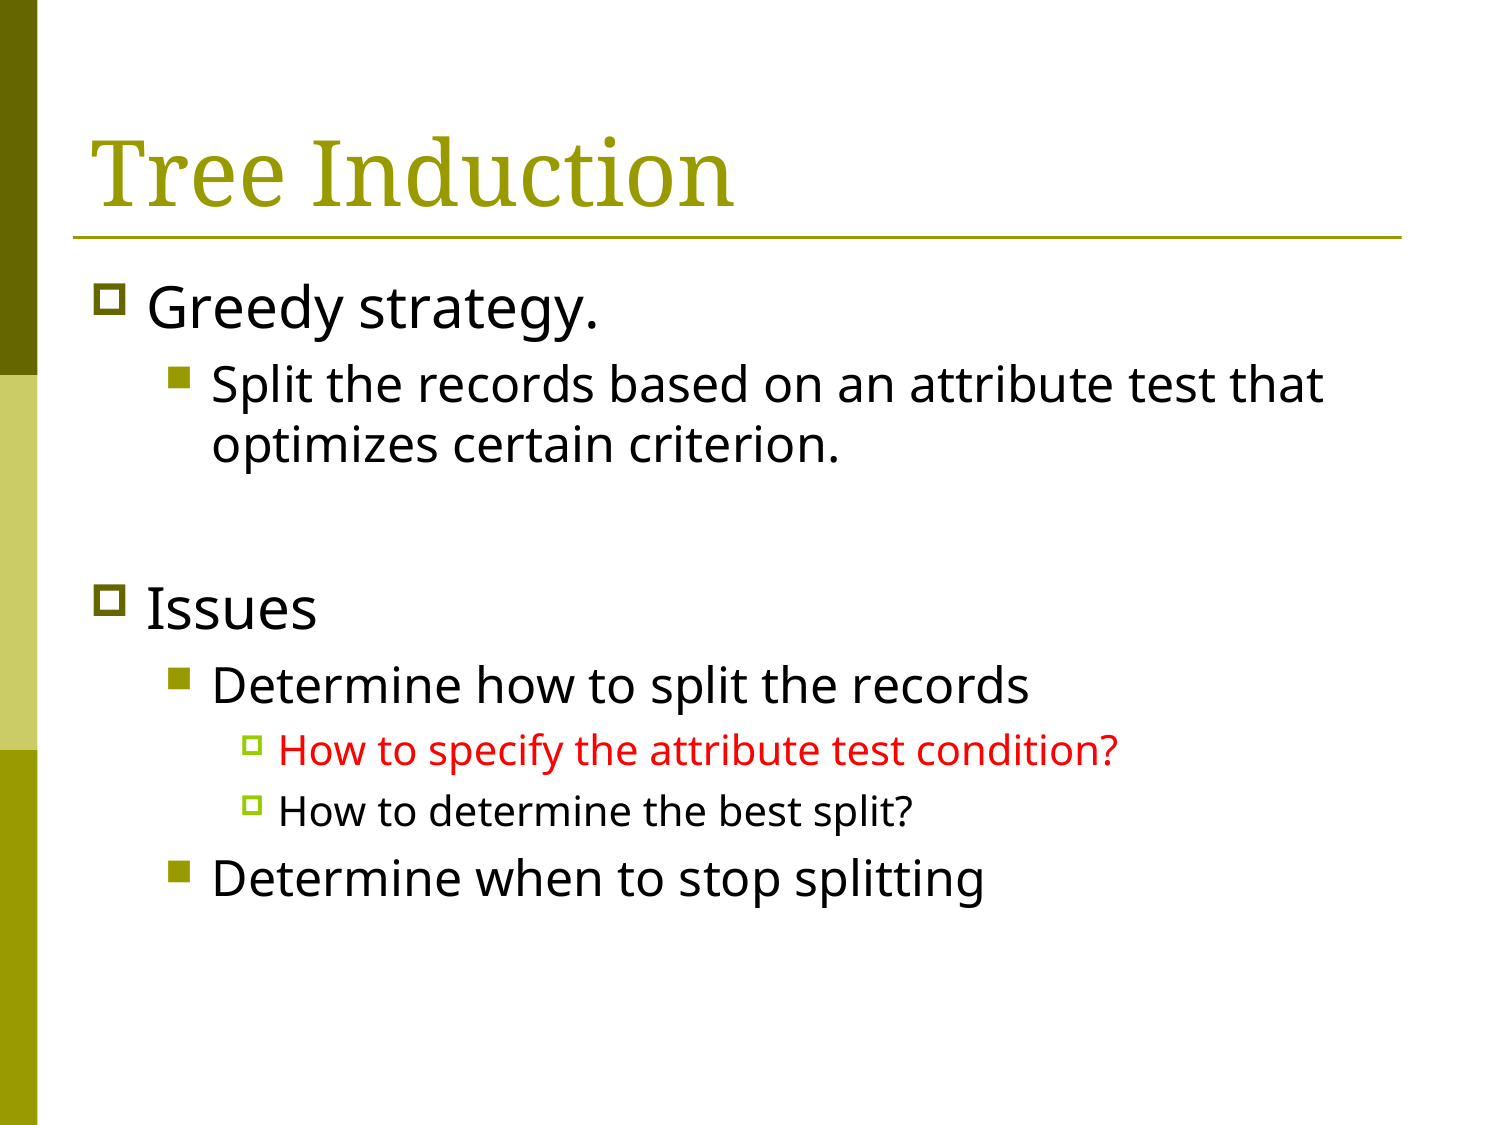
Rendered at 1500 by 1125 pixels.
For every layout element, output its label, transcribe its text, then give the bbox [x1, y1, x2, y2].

list Greedy strategy. Split the records based on an attribute test that optimizes certain criterion. Issues Determine how to split the records How to specify the attribute test condition? How to determine the best split? Determine when to stop splitting [75, 262, 1426, 1006]
title Tree Induction [75, 45, 1426, 233]
